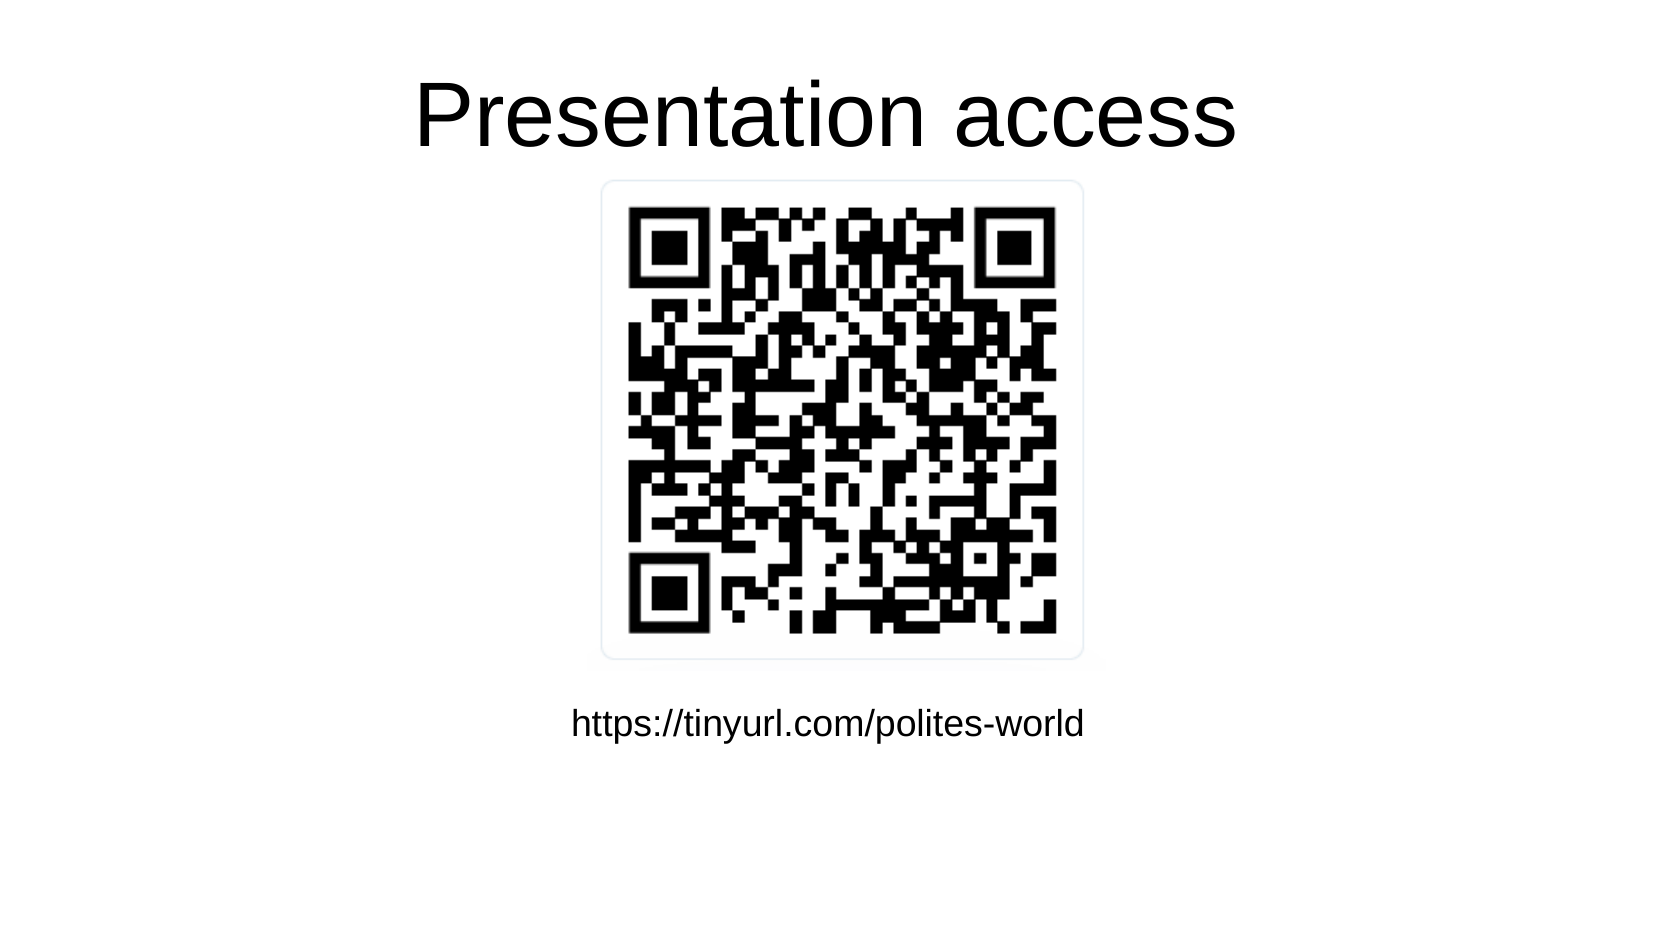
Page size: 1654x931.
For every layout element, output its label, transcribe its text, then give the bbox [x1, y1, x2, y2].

title Presentation access [82, 37, 1571, 193]
text_box https://tinyurl.com/polites-world [556, 694, 1101, 752]
picture [587, 163, 1106, 671]
